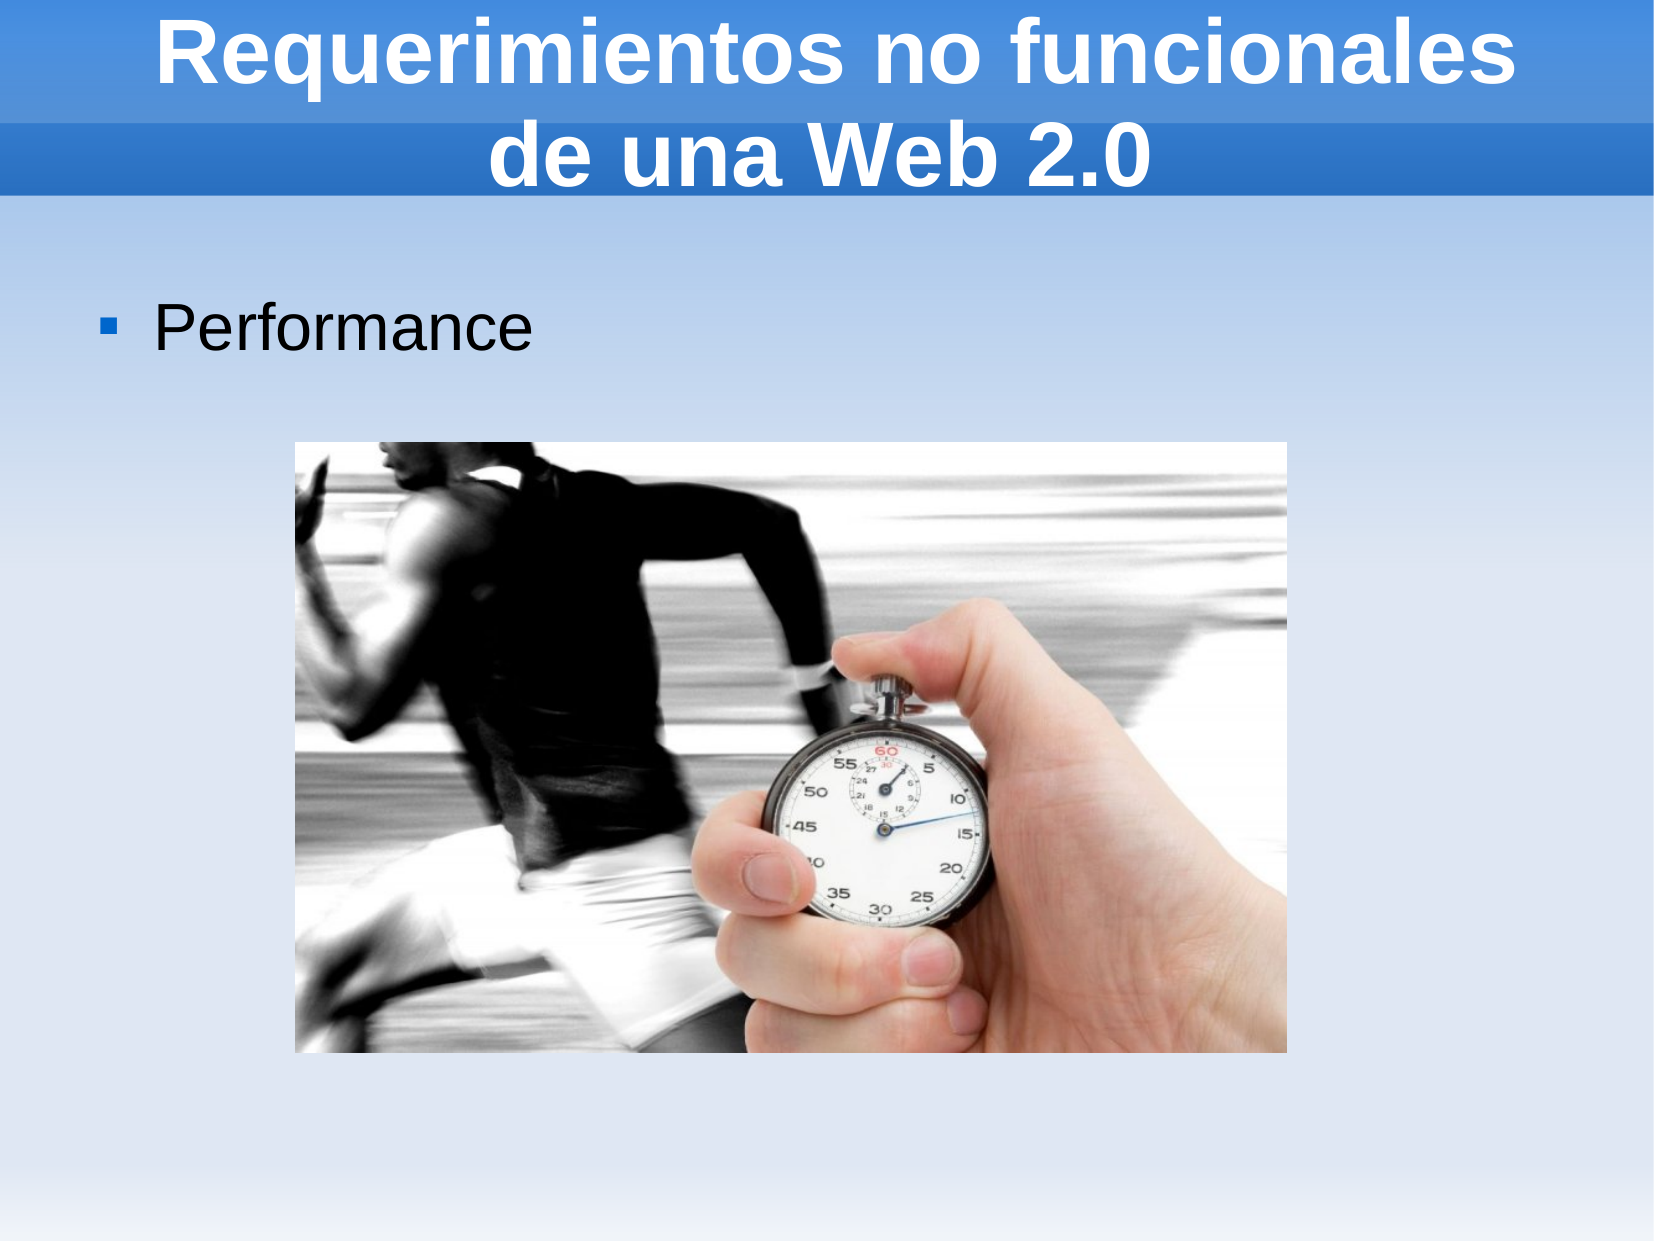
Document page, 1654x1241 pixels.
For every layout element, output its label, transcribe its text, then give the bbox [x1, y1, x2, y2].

title Requerimientos no funcionales de una Web 2.0 [76, 1, 1565, 207]
picture [0, 0, 1654, 1241]
list Performance [82, 290, 1571, 1094]
